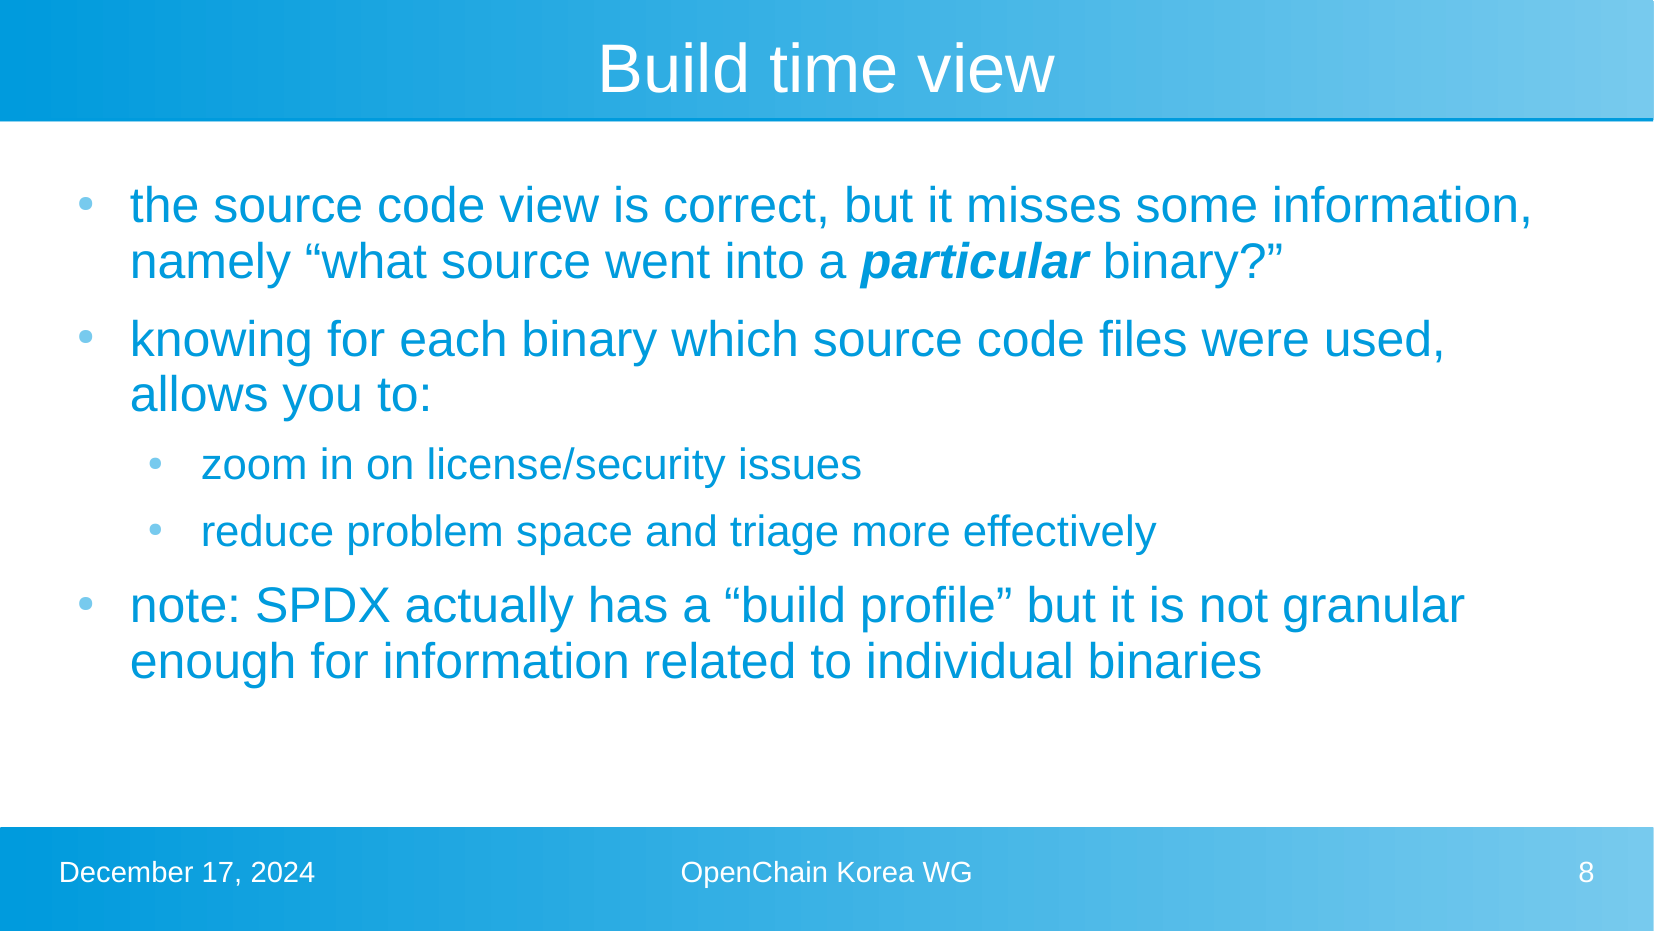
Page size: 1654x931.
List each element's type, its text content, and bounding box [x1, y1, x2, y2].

title Build time view [59, 29, 1595, 108]
list the source code view is correct, but it misses some information, namely “what source went into a particular binary?” knowing for each binary which source code files were used, allows you to: zoom in on license/security issues reduce problem space and triage more effectively note: SPDX actually has a “build profile” but it is not granular enough for information related to individual binaries [59, 177, 1595, 768]
